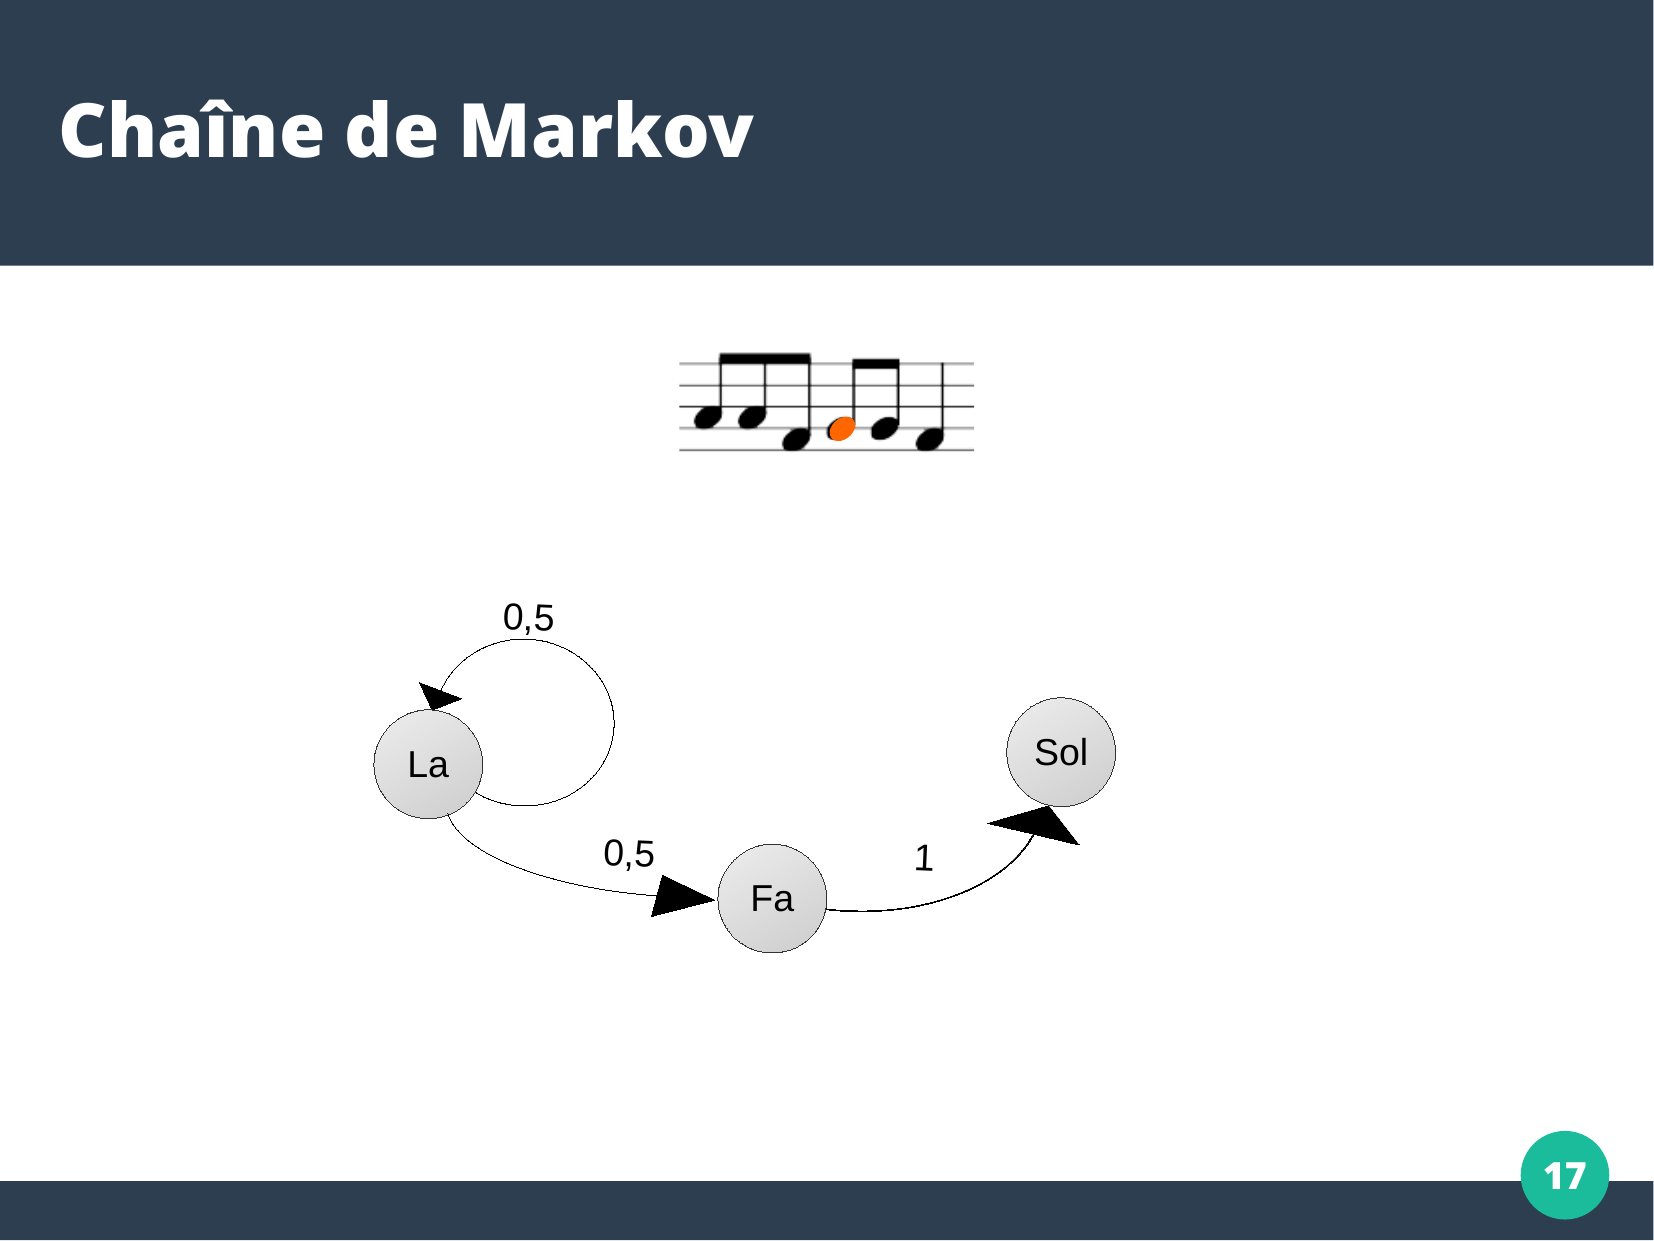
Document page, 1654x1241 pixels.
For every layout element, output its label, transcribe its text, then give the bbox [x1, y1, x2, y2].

text_box 1 [826, 805, 1080, 912]
text_box Sol [1006, 697, 1116, 807]
text_box [829, 416, 856, 441]
picture [679, 295, 975, 519]
title Chaîne de Markov [59, 49, 1595, 207]
text_box 0,5 [447, 813, 715, 917]
text_box 0,5 [419, 639, 615, 806]
text_box La [373, 709, 483, 819]
text_box Fa [717, 844, 827, 953]
